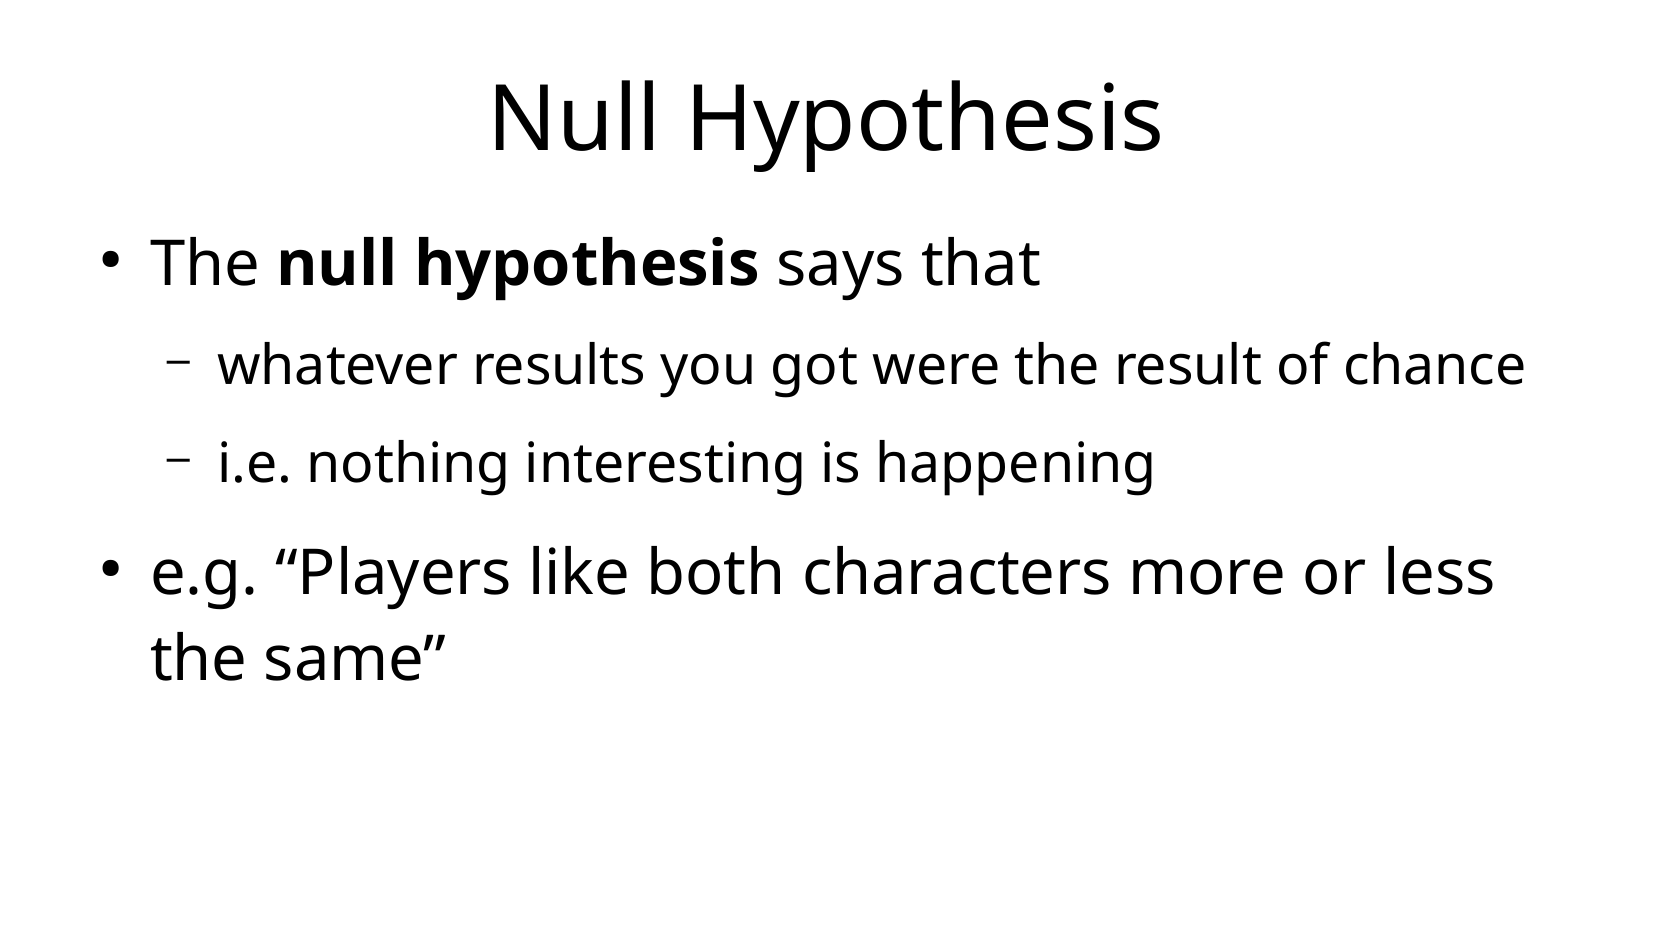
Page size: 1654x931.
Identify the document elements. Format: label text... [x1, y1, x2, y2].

list The null hypothesis says that whatever results you got were the result of chance i.e. nothing interesting is happening e.g. “Players like both characters more or less the same” [82, 217, 1571, 758]
title Null Hypothesis [82, 37, 1571, 193]
